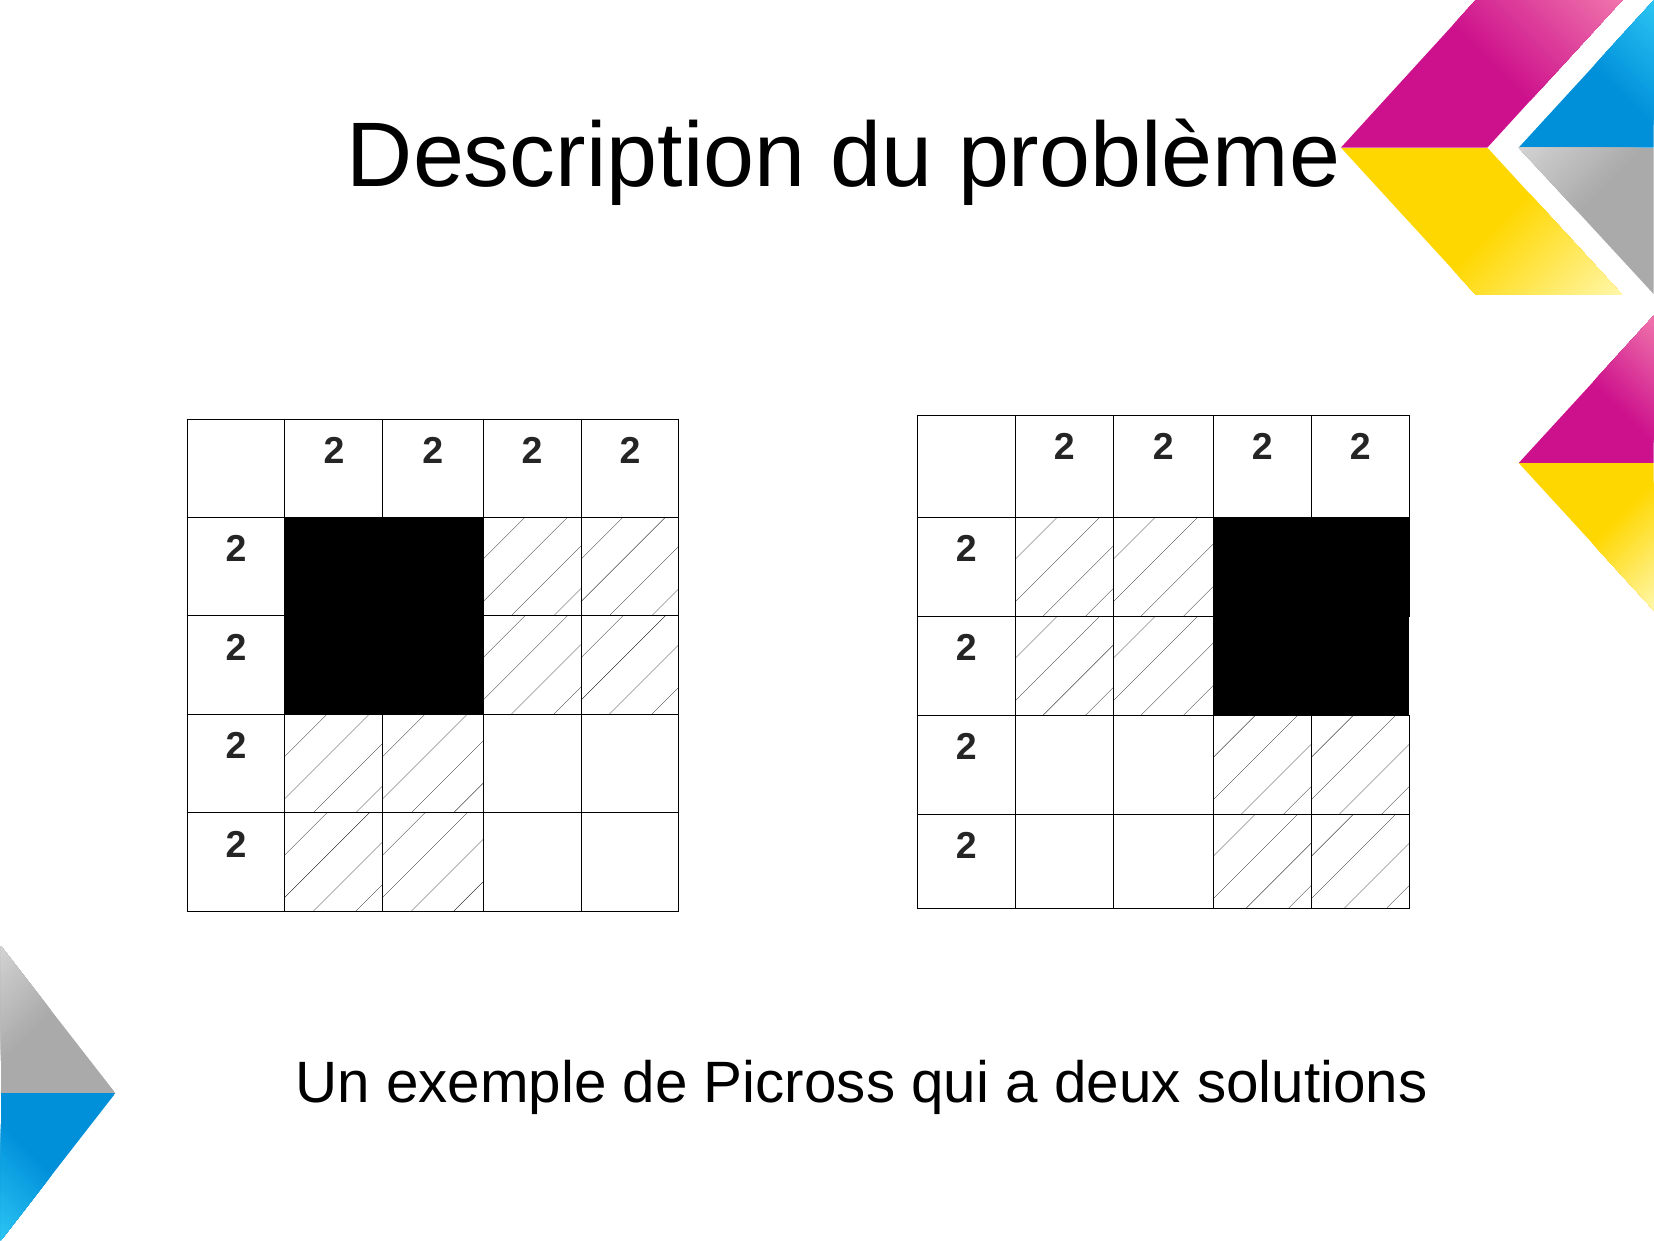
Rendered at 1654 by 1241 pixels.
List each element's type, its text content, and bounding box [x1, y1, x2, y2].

table_cell [285, 715, 382, 812]
table_cell [582, 518, 678, 615]
table_cell [582, 715, 678, 812]
table_cell [1016, 815, 1113, 908]
table_cell 2 [188, 616, 284, 714]
table_header 2 [1214, 416, 1311, 517]
table_cell [1016, 617, 1113, 715]
table_cell 2 [918, 815, 1015, 908]
table_cell 2 [188, 518, 284, 615]
table_cell [1114, 617, 1213, 715]
table_cell [1016, 716, 1113, 814]
table_cell 2 [188, 715, 284, 812]
table_cell [484, 715, 581, 812]
table_cell [582, 616, 678, 714]
table_header 2 [1312, 416, 1409, 517]
table_cell [1016, 518, 1113, 616]
table_cell [1214, 617, 1311, 715]
table_cell [1114, 518, 1213, 616]
table_cell [285, 616, 382, 714]
table_cell 2 [918, 716, 1015, 814]
table_cell 2 [918, 617, 1015, 715]
table_cell 2 [918, 518, 1015, 616]
table_header 2 [1114, 416, 1213, 517]
table_header [918, 416, 1015, 517]
table_cell [1312, 617, 1409, 715]
table_cell [383, 813, 483, 911]
table_cell [484, 518, 581, 615]
table_header 2 [383, 420, 483, 517]
title Description du problème [82, 49, 1571, 257]
table_cell [1114, 815, 1213, 908]
table_cell [1214, 815, 1311, 908]
table_cell [1214, 716, 1311, 814]
table_header 2 [484, 420, 581, 517]
table_cell 2 [188, 813, 284, 911]
table_cell [1312, 518, 1409, 616]
table_cell [1114, 716, 1213, 814]
table_cell [1214, 518, 1311, 616]
table_cell [1312, 815, 1409, 908]
table_cell [582, 813, 678, 911]
text_box Un exemple de Picross qui a deux solutions [271, 1039, 1453, 1120]
table_cell [484, 813, 581, 911]
table_cell [383, 616, 483, 714]
table_cell [1312, 716, 1409, 814]
table_header 2 [1016, 416, 1113, 517]
table_cell [285, 518, 382, 615]
table_header 2 [582, 420, 678, 517]
table_cell [383, 715, 483, 812]
table_cell [484, 616, 581, 714]
table_cell [383, 518, 483, 615]
table_header [188, 420, 284, 517]
table_cell [285, 813, 382, 911]
table_header 2 [285, 420, 382, 517]
